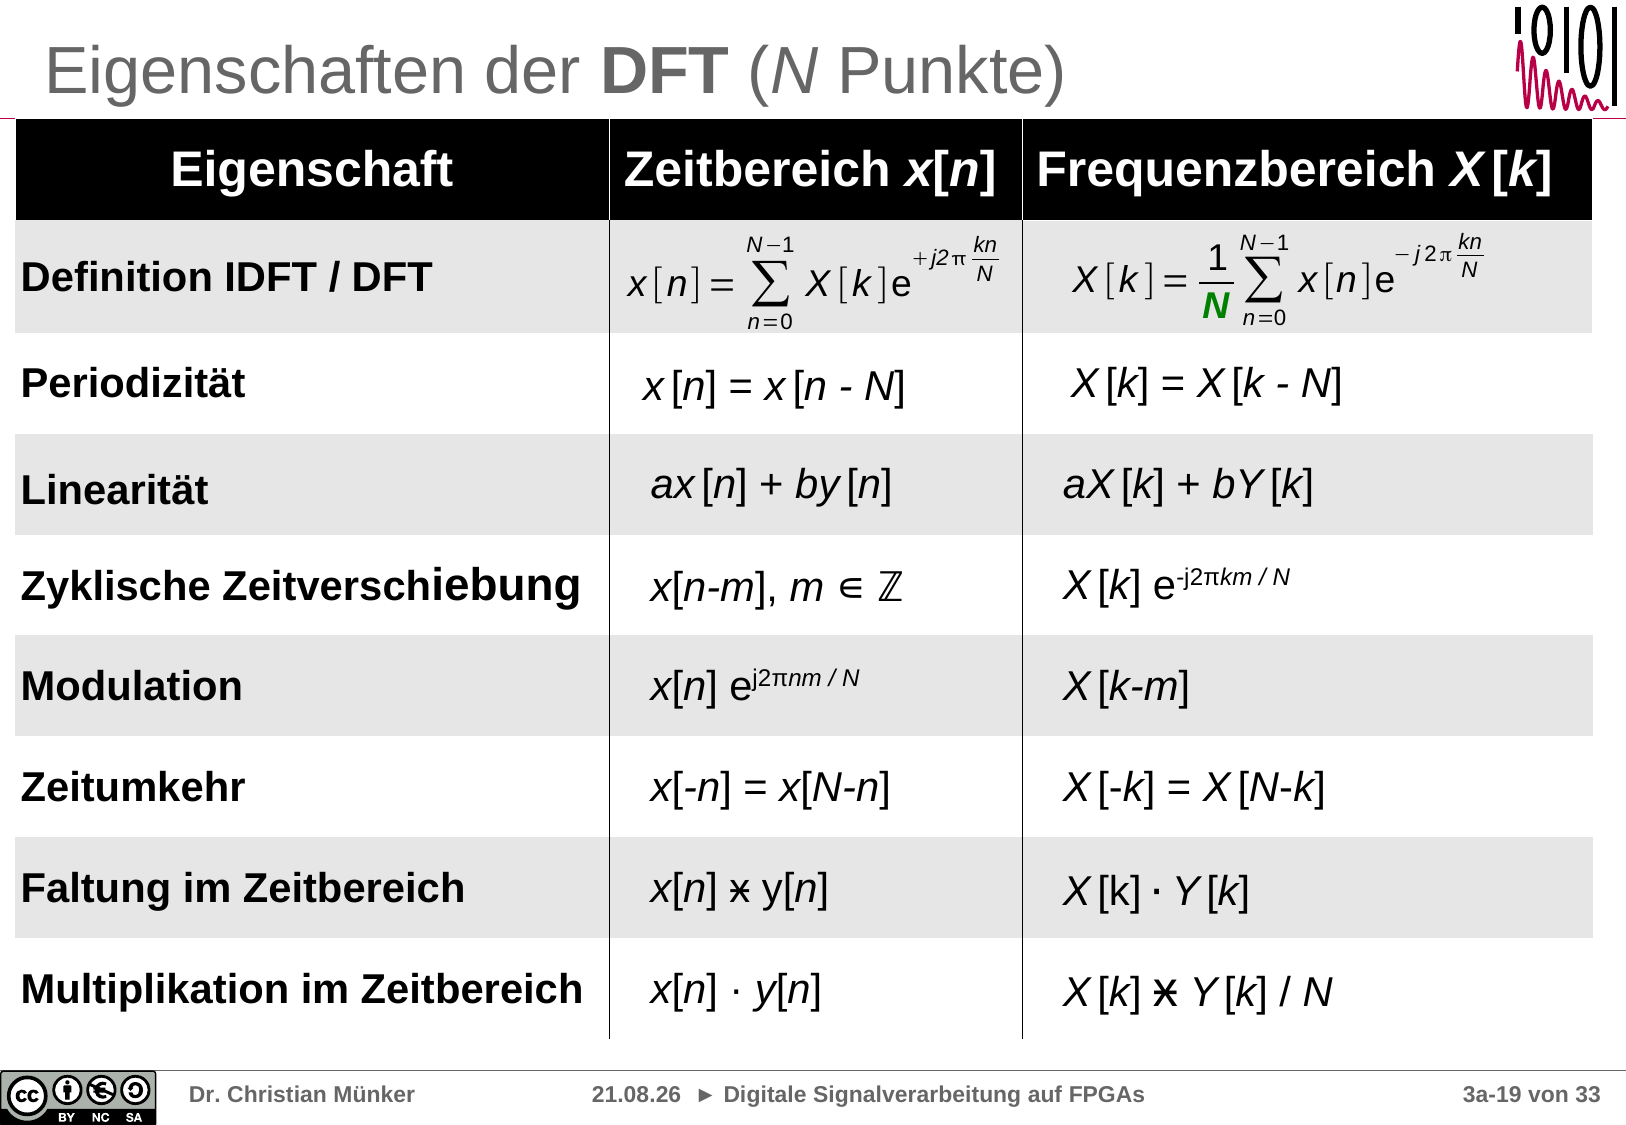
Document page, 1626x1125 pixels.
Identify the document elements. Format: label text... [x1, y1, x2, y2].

table_cell aX [k] + bY [k] [1023, 434, 1593, 535]
table_cell X [k] · Y [k] [1023, 837, 1593, 938]
table_cell x[n] ej2πnm / N [610, 635, 1022, 736]
title Eigenschaften der DFT (N Punkte) [44, 17, 1388, 118]
table_cell [610, 220, 1022, 333]
table_cell X [-k] = X [N-k] [1023, 736, 1593, 837]
table_cell Faltung im Zeitbereich [15, 837, 609, 938]
table_header Zeitbereich x[n] [610, 119, 1022, 220]
table_cell Modulation [15, 635, 609, 736]
table_cell Periodizität [15, 333, 609, 434]
table_header Frequenzbereich X [k] [1023, 119, 1592, 220]
chart [1062, 229, 1491, 331]
table_cell x[n-m], m ∊ ℤ [610, 535, 1022, 635]
table_cell [1023, 221, 1592, 333]
picture [1511, 0, 1624, 114]
table_cell x[n] ӿ y[n] [610, 837, 1022, 938]
table_cell X [k] ӿ Y [k] / N [1023, 938, 1593, 1039]
table_cell Definition IDFT / DFT [15, 220, 609, 333]
table_cell X [k-m] [1023, 635, 1593, 736]
table_header Eigenschaft [16, 119, 609, 220]
table_cell Zyklische Zeitverschiebung [15, 535, 609, 635]
table_cell x[n] · y[n] [610, 938, 1022, 1039]
table_cell Linearität [15, 434, 609, 535]
table_cell x[-n] = x[N-n] [610, 736, 1022, 837]
table_cell ax [n] + by [n] [610, 434, 1022, 535]
table_cell X [k] e-j2πkm / N [1023, 535, 1593, 635]
table_cell Zeitumkehr [15, 736, 609, 837]
table_cell x [n] = x [n - N] [610, 333, 1022, 434]
table_cell X [k] = X [k - N] [1023, 333, 1592, 434]
chart [620, 232, 1006, 335]
table_cell Multiplikation im Zeitbereich [15, 938, 609, 1039]
